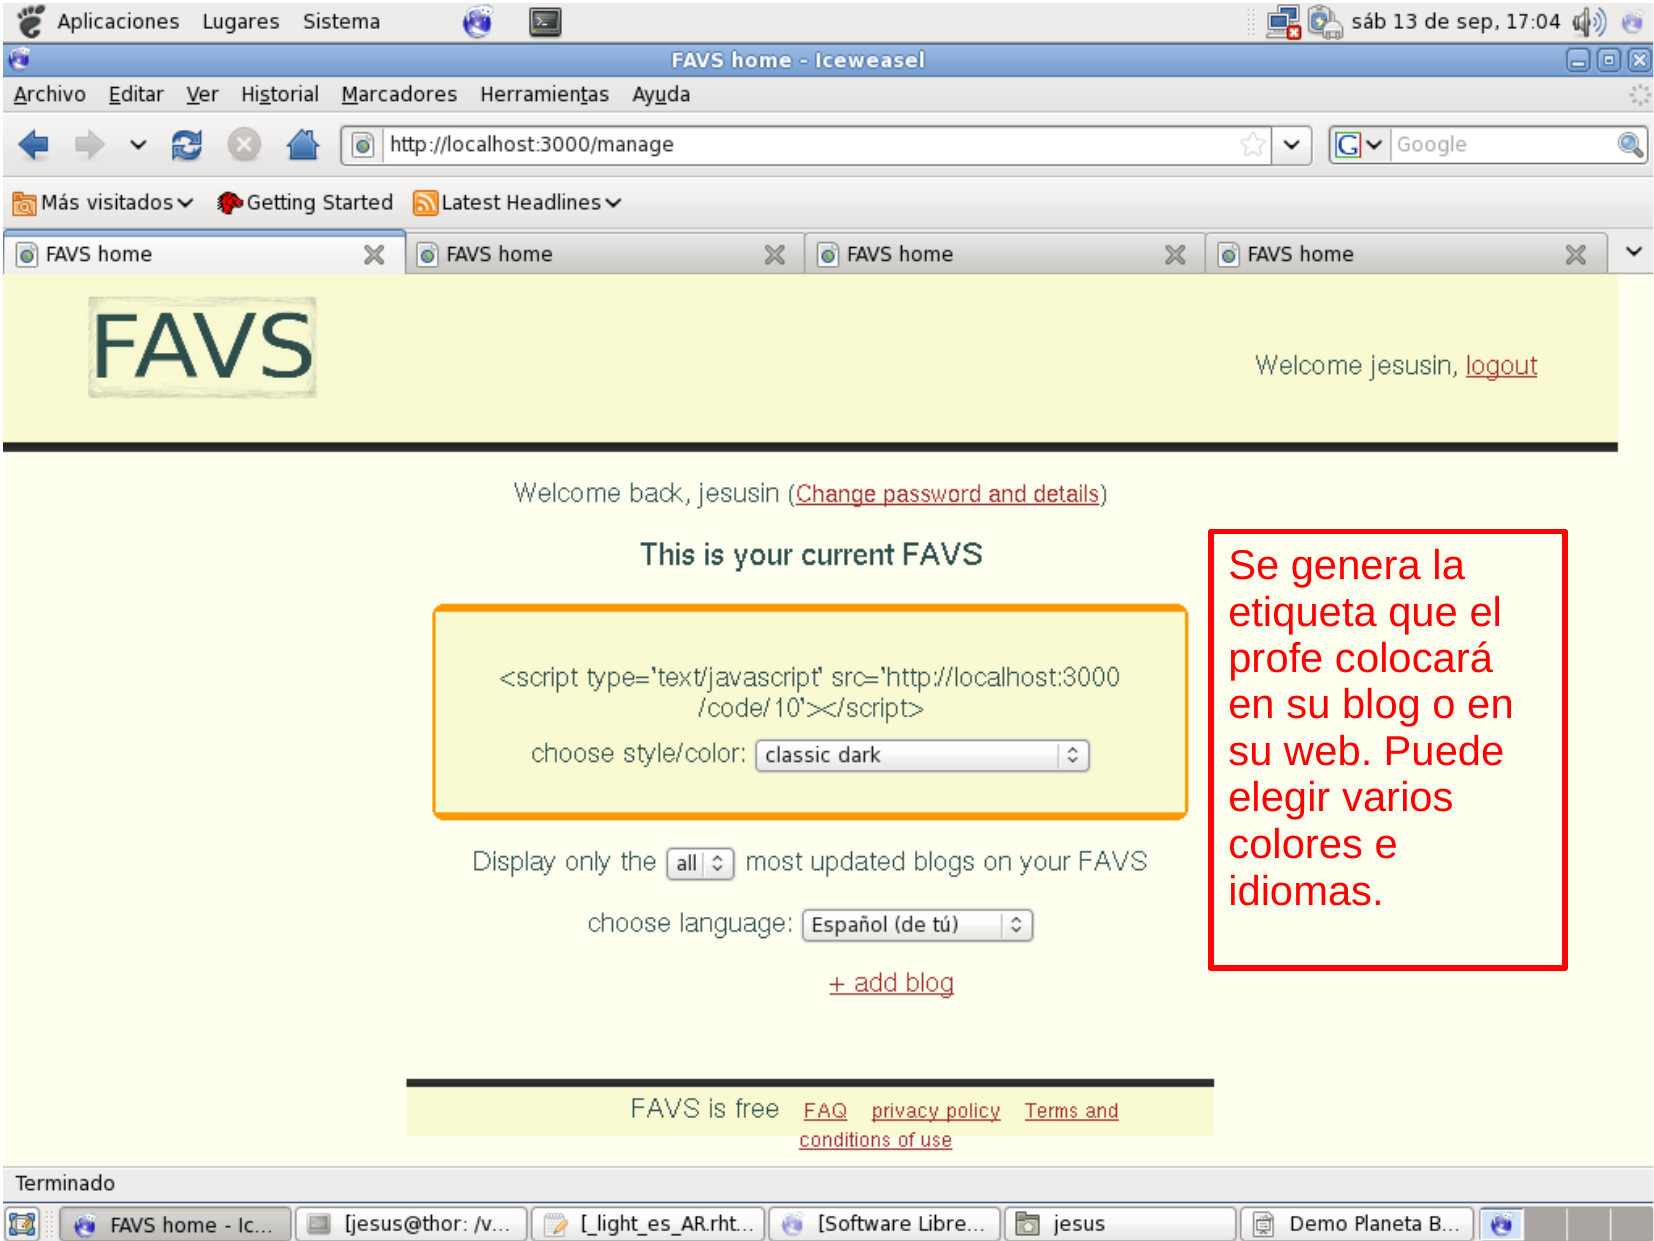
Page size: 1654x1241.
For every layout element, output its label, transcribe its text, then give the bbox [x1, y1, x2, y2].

text_box Se genera la etiqueta que el profe colocará en su blog o en su web. Puede elegir varios colores e idiomas. [1210, 531, 1565, 969]
picture [3, 3, 1654, 1241]
